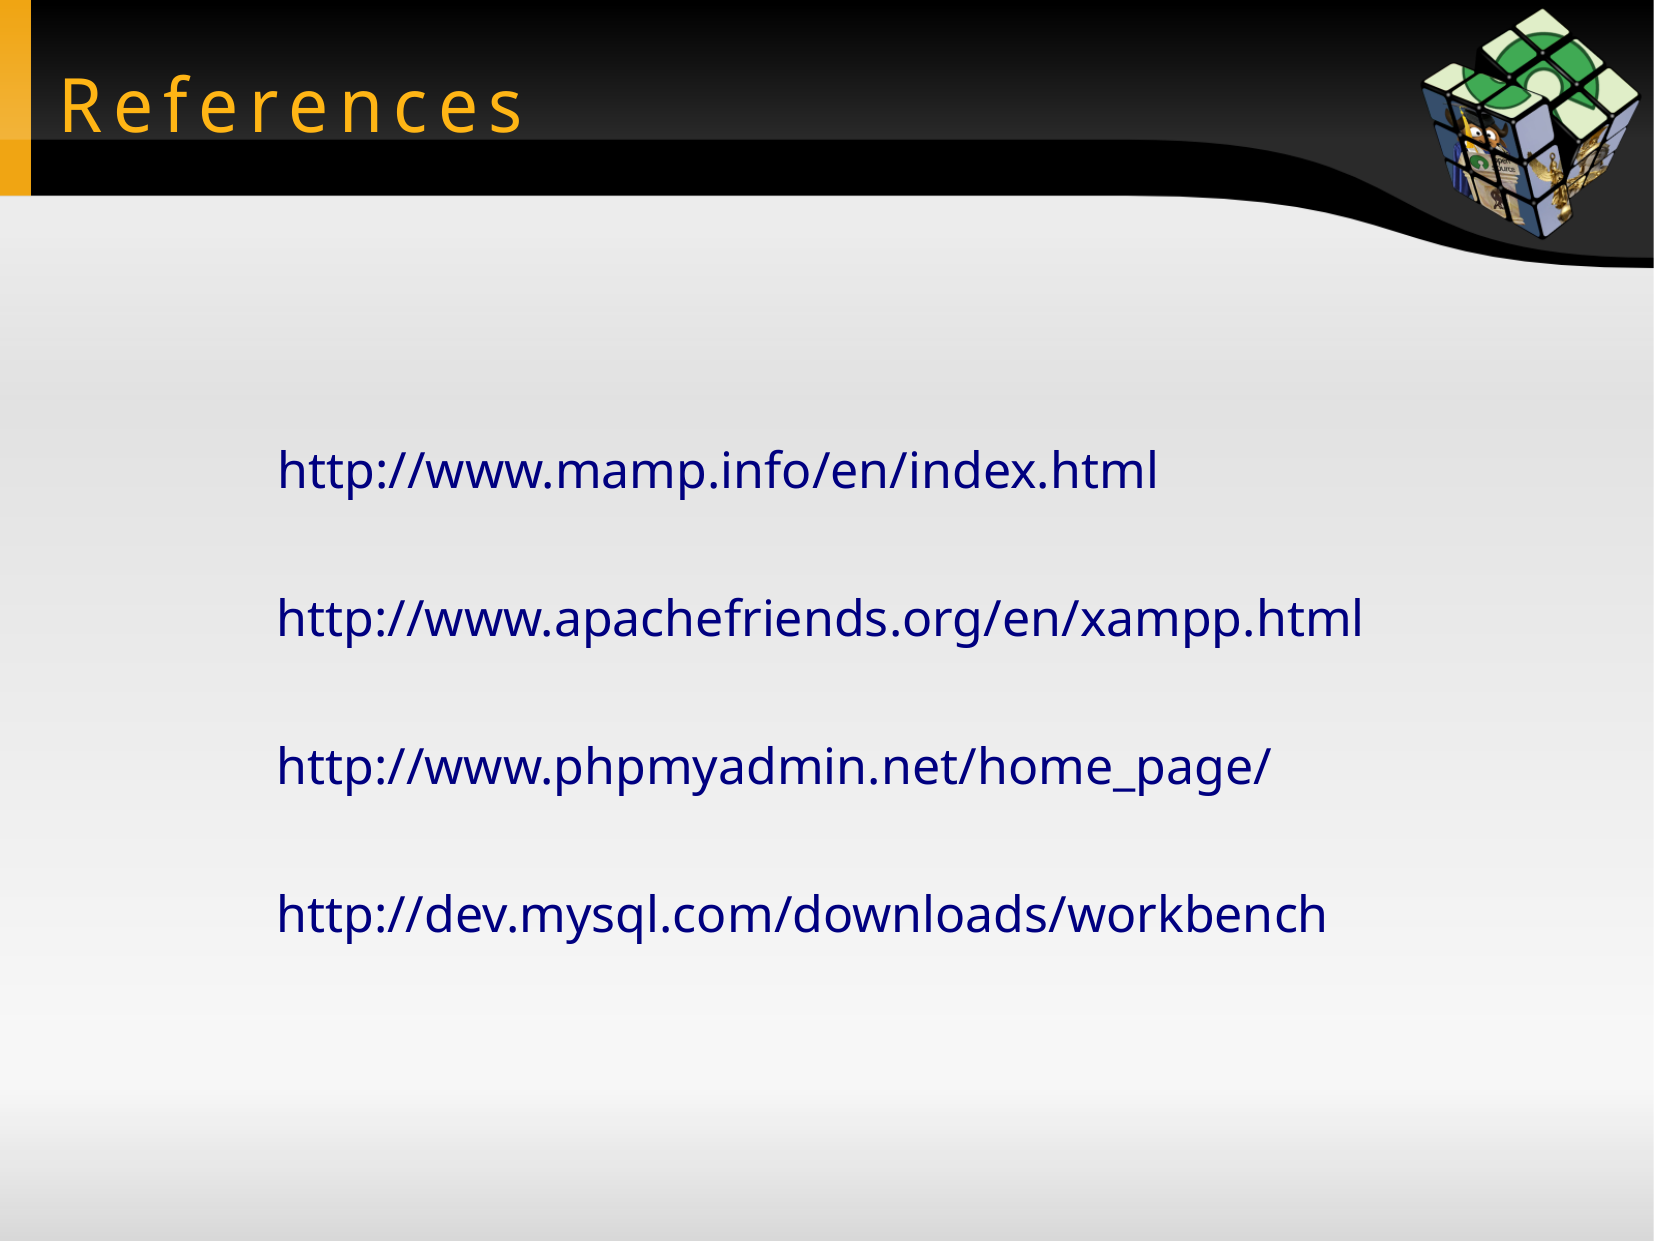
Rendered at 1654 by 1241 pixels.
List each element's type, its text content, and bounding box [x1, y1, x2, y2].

text_box http://www.mamp.info/en/index.html [262, 428, 1150, 499]
text_box http://www.apachefriends.org/en/xampp.html [262, 576, 1358, 647]
text_box http://dev.mysql.com/downloads/workbench [261, 871, 1322, 943]
text_box http://www.phpmyadmin.net/home_page/ [261, 723, 1269, 795]
title References [59, 29, 1270, 178]
picture [0, 0, 1654, 1241]
